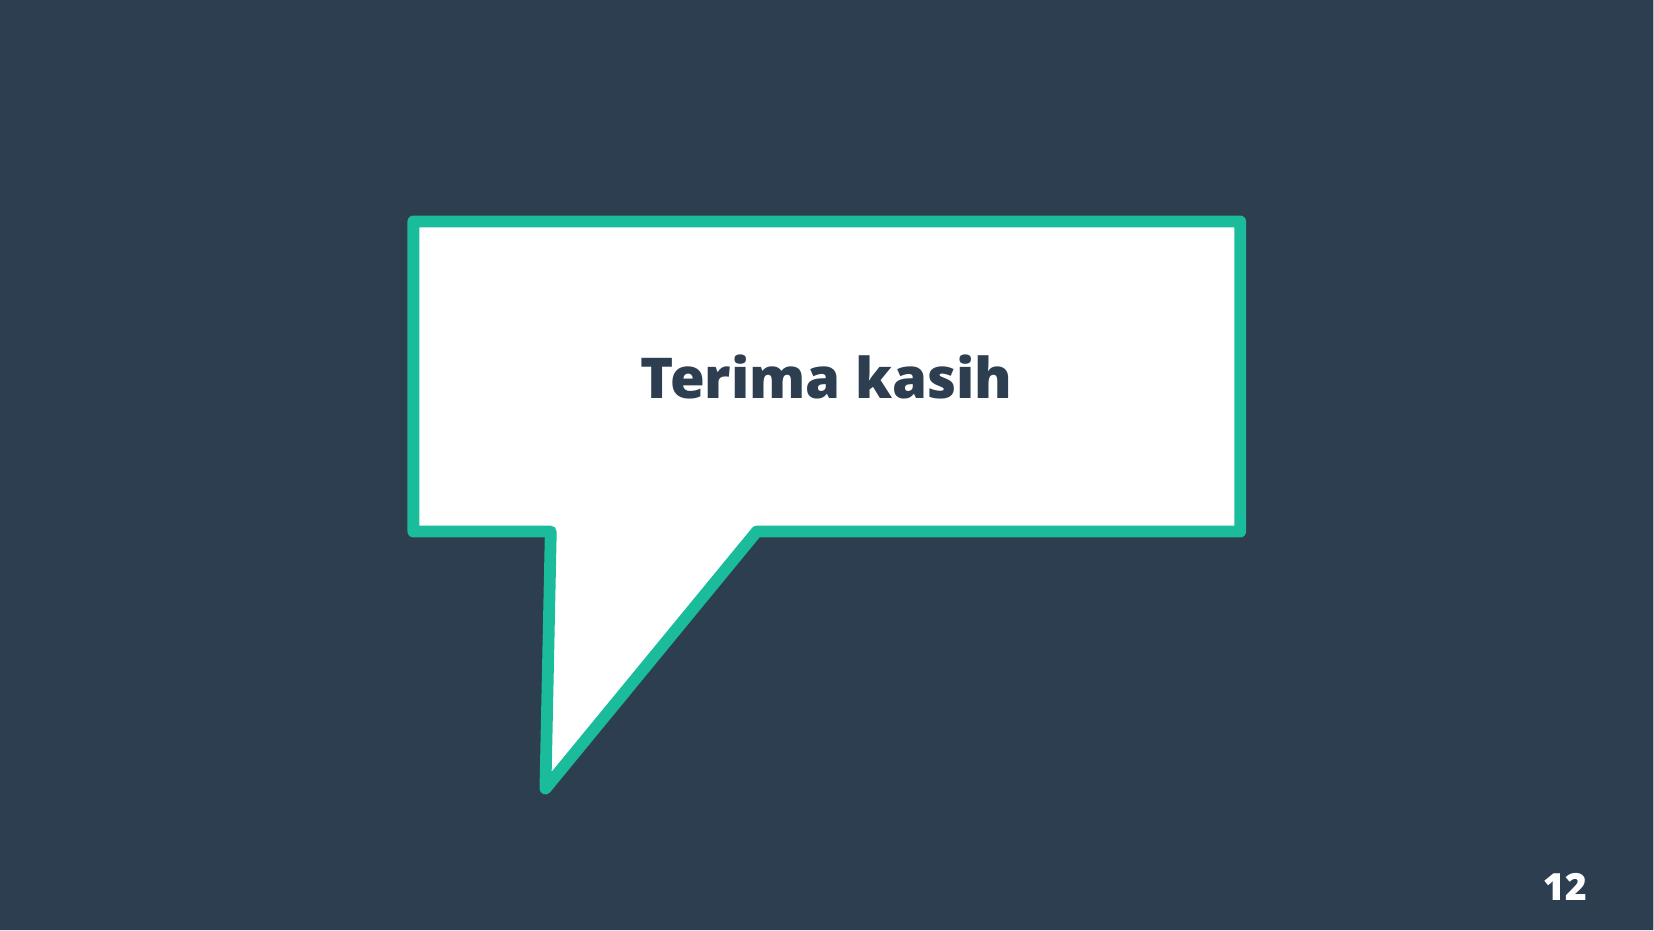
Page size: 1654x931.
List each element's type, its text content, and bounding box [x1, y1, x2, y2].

title Terima kasih [442, 243, 1211, 510]
